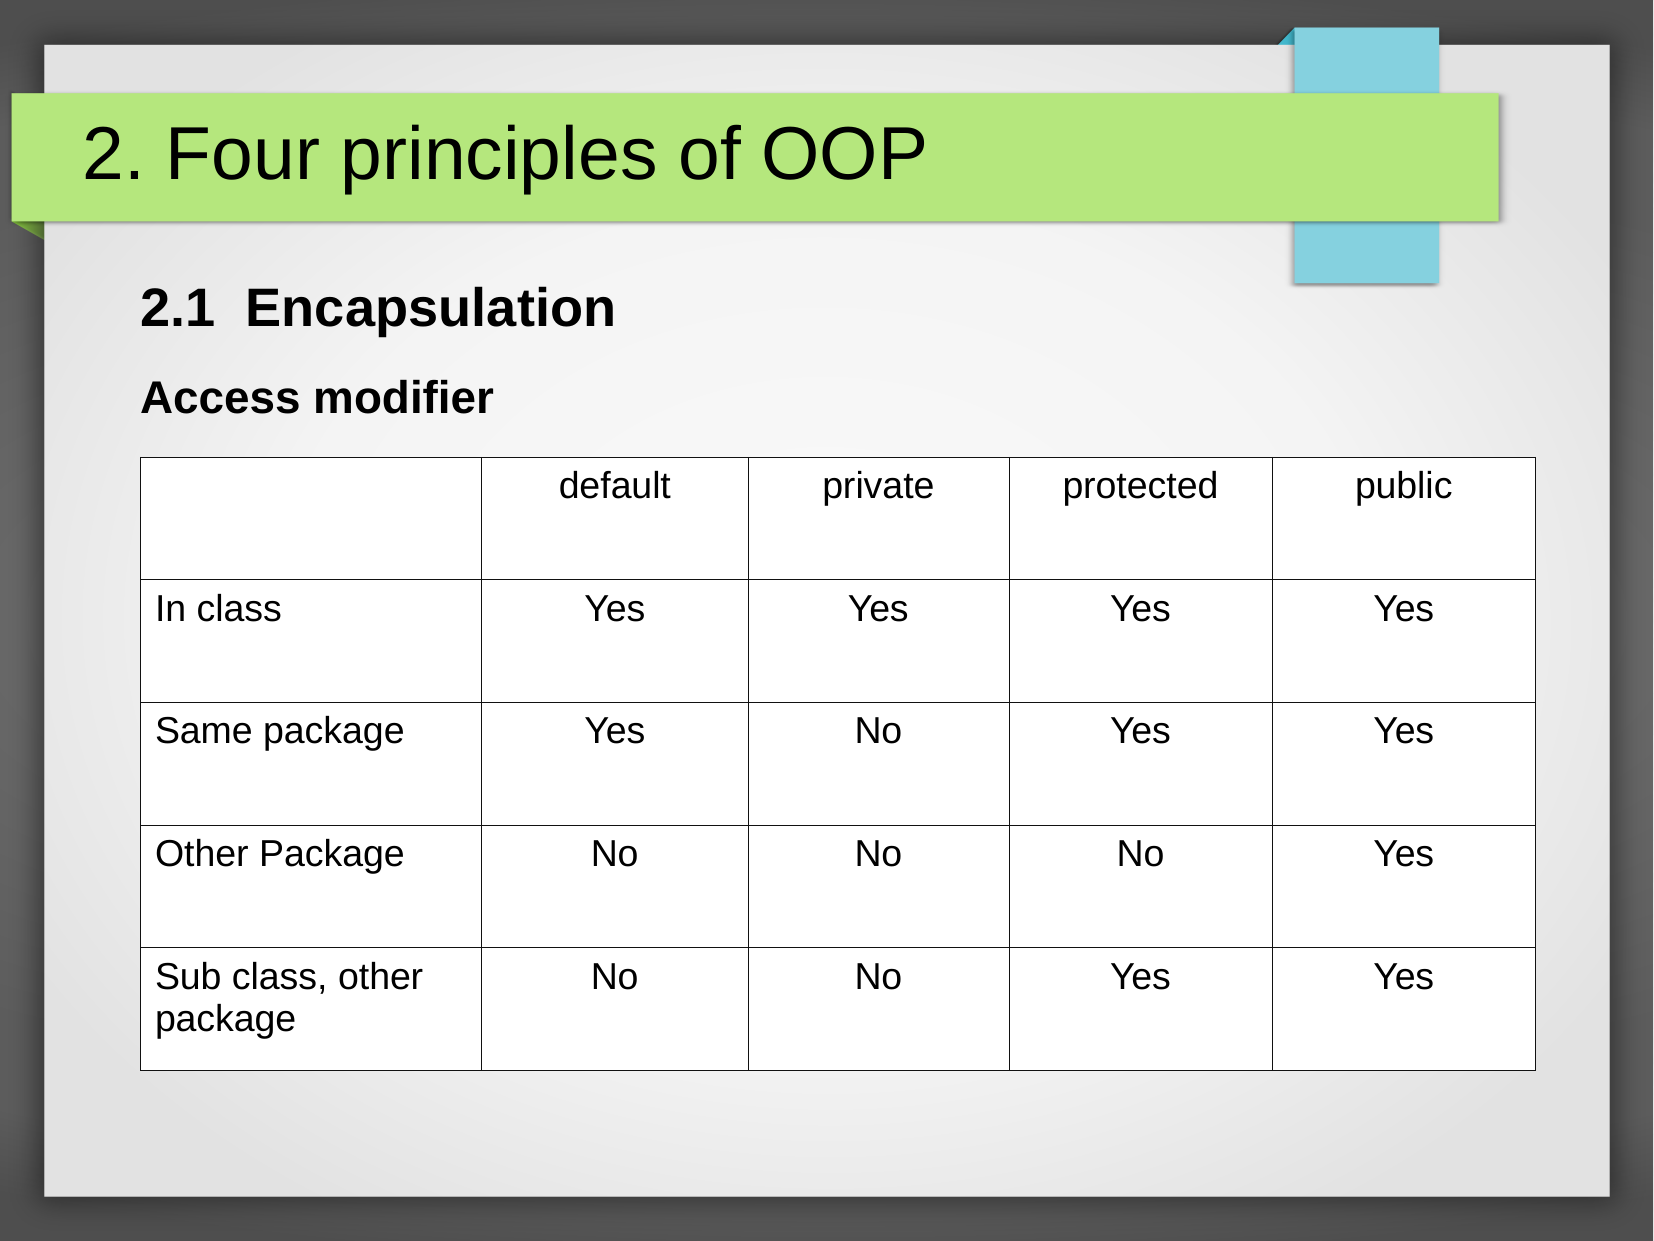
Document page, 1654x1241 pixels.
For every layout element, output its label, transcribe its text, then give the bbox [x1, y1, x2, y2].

table_header protected [1010, 458, 1272, 579]
table_cell No [749, 703, 1009, 825]
table_cell No [482, 948, 748, 1070]
table_cell Yes [482, 703, 748, 825]
title 2. Four principles of OOP [82, 94, 1264, 213]
table_cell Yes [1010, 948, 1272, 1070]
text_box 2.1 Encapsulation [90, 270, 661, 346]
table_cell Yes [1273, 580, 1535, 702]
table_cell No [749, 826, 1009, 947]
table_header [141, 458, 481, 579]
table_header public [1273, 458, 1535, 579]
table_cell Yes [1010, 703, 1272, 825]
table_cell Yes [1010, 580, 1272, 702]
table_cell No [482, 826, 748, 947]
table_cell Same package [141, 703, 481, 825]
table_cell Yes [1273, 948, 1535, 1070]
table_cell Yes [1273, 703, 1535, 825]
table_header default [482, 458, 748, 579]
text_box Access modifier [90, 364, 661, 440]
table_header private [749, 458, 1009, 579]
table_cell No [749, 948, 1009, 1070]
table_cell In class [141, 580, 481, 702]
picture [0, 0, 1654, 1241]
table_cell Yes [482, 580, 748, 702]
table_cell Sub class, other package [141, 948, 481, 1070]
table_cell Yes [749, 580, 1009, 702]
table_cell Other Package [141, 826, 481, 947]
table_cell Yes [1273, 826, 1535, 947]
table_cell No [1010, 826, 1272, 947]
